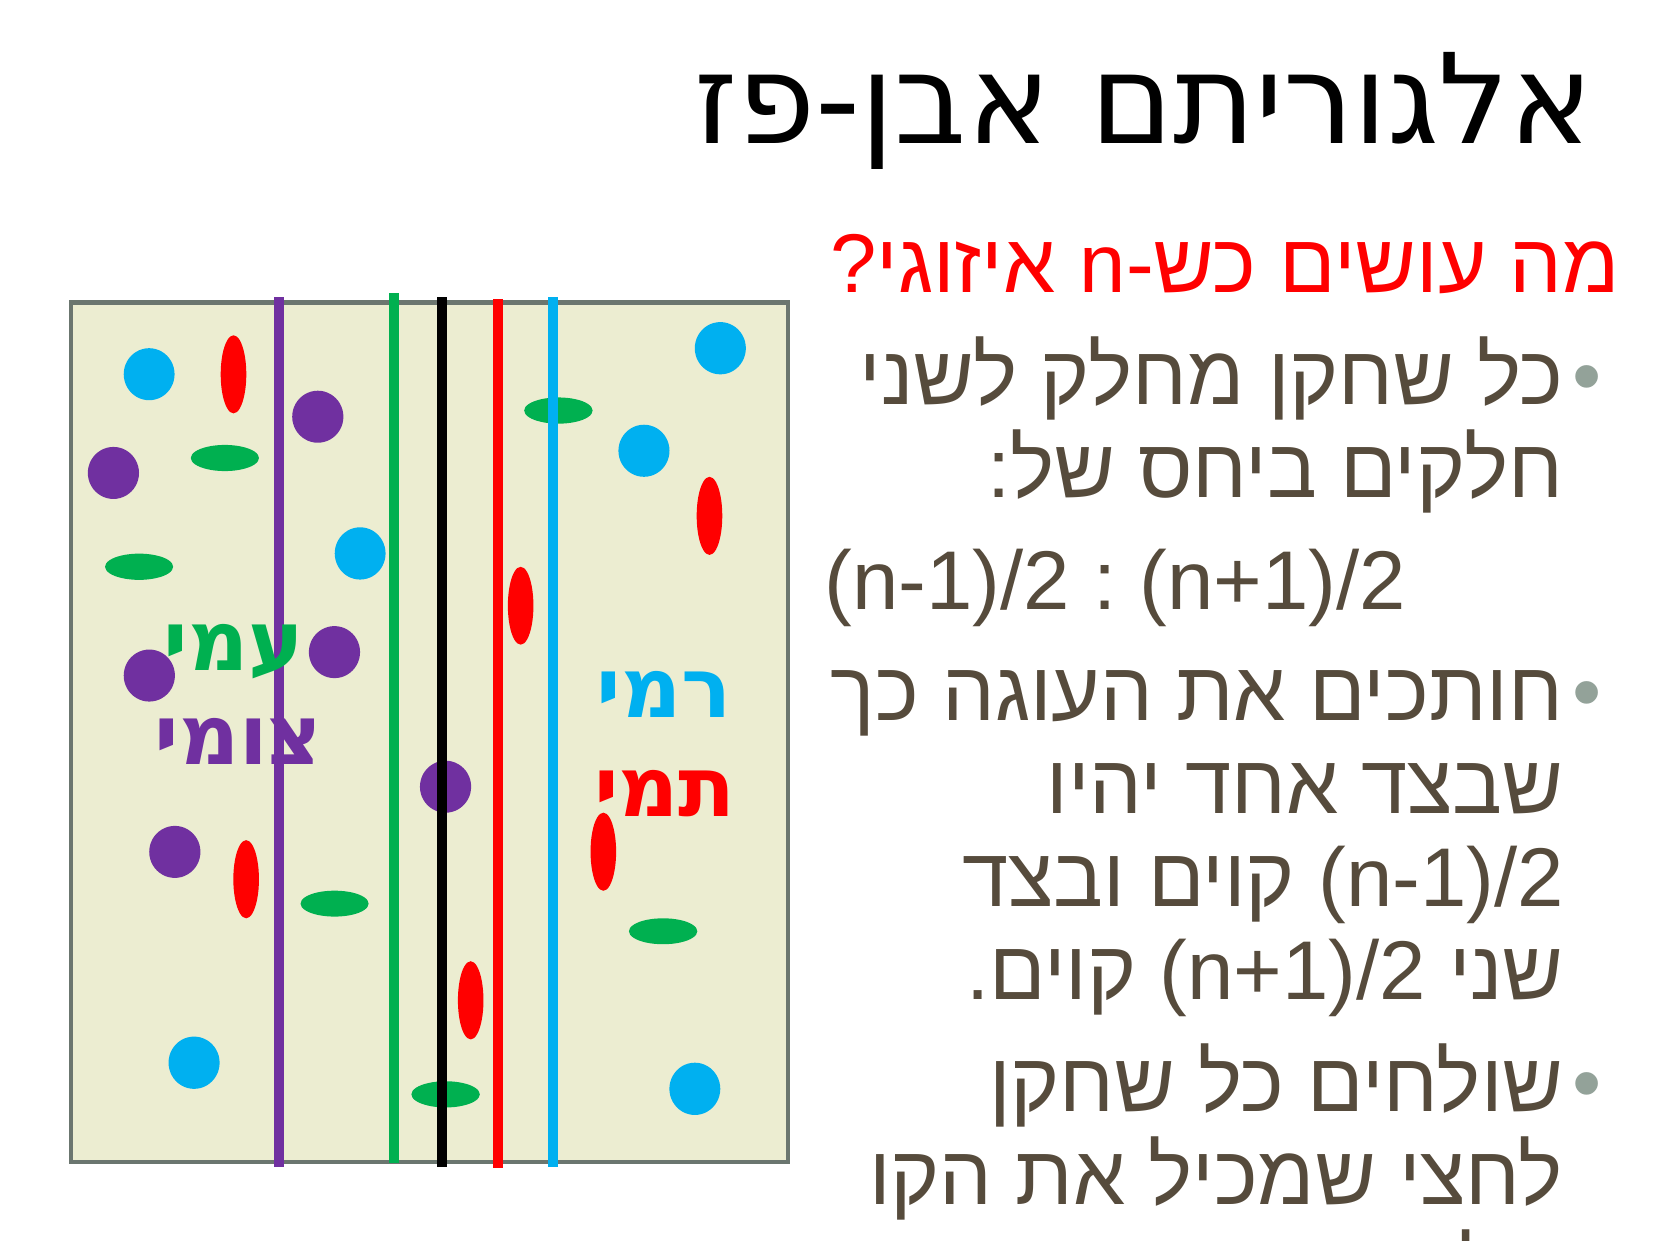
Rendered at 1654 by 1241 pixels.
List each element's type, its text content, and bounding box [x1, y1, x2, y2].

title אלגוריתם אבן-פז [159, 0, 1654, 188]
text_box רמי [546, 626, 747, 725]
text_box [284, 302, 389, 1162]
text_box [447, 302, 493, 1162]
text_box צומי [104, 673, 338, 790]
text_box עמי [113, 579, 320, 673]
text_box [399, 302, 437, 1162]
text_box מה עושים כש-n איזוגי? כל שחקן מחלק לשני חלקים ביחס של: (n-1)/2 : (n+1)/2 חותכים את העוגה כך שבצד אחד יהיו 2/(n-1) קוים ובצד שני 2/(n+1) קוים. שולחים כל שחקן לחצי שמכיל את הקו שלו. [810, 210, 1636, 1230]
text_box [503, 302, 548, 1162]
text_box [71, 302, 274, 1162]
text_box תמי [543, 725, 751, 842]
text_box [558, 302, 788, 1162]
